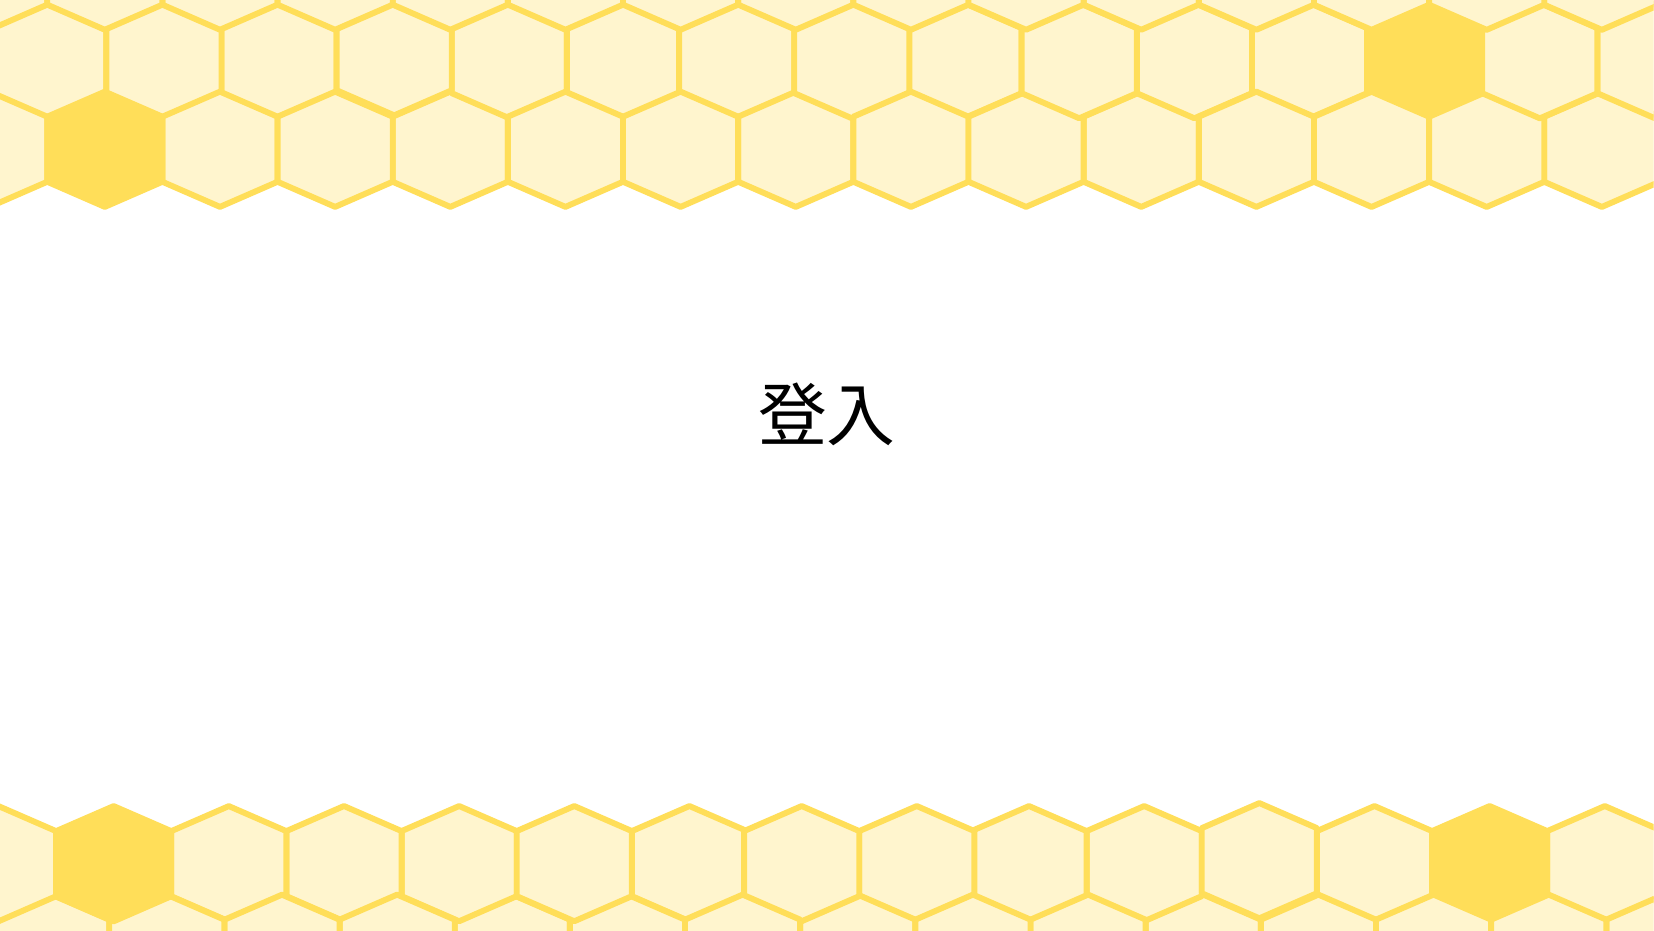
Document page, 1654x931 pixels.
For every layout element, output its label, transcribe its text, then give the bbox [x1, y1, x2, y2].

title 登入 [82, 314, 1571, 514]
